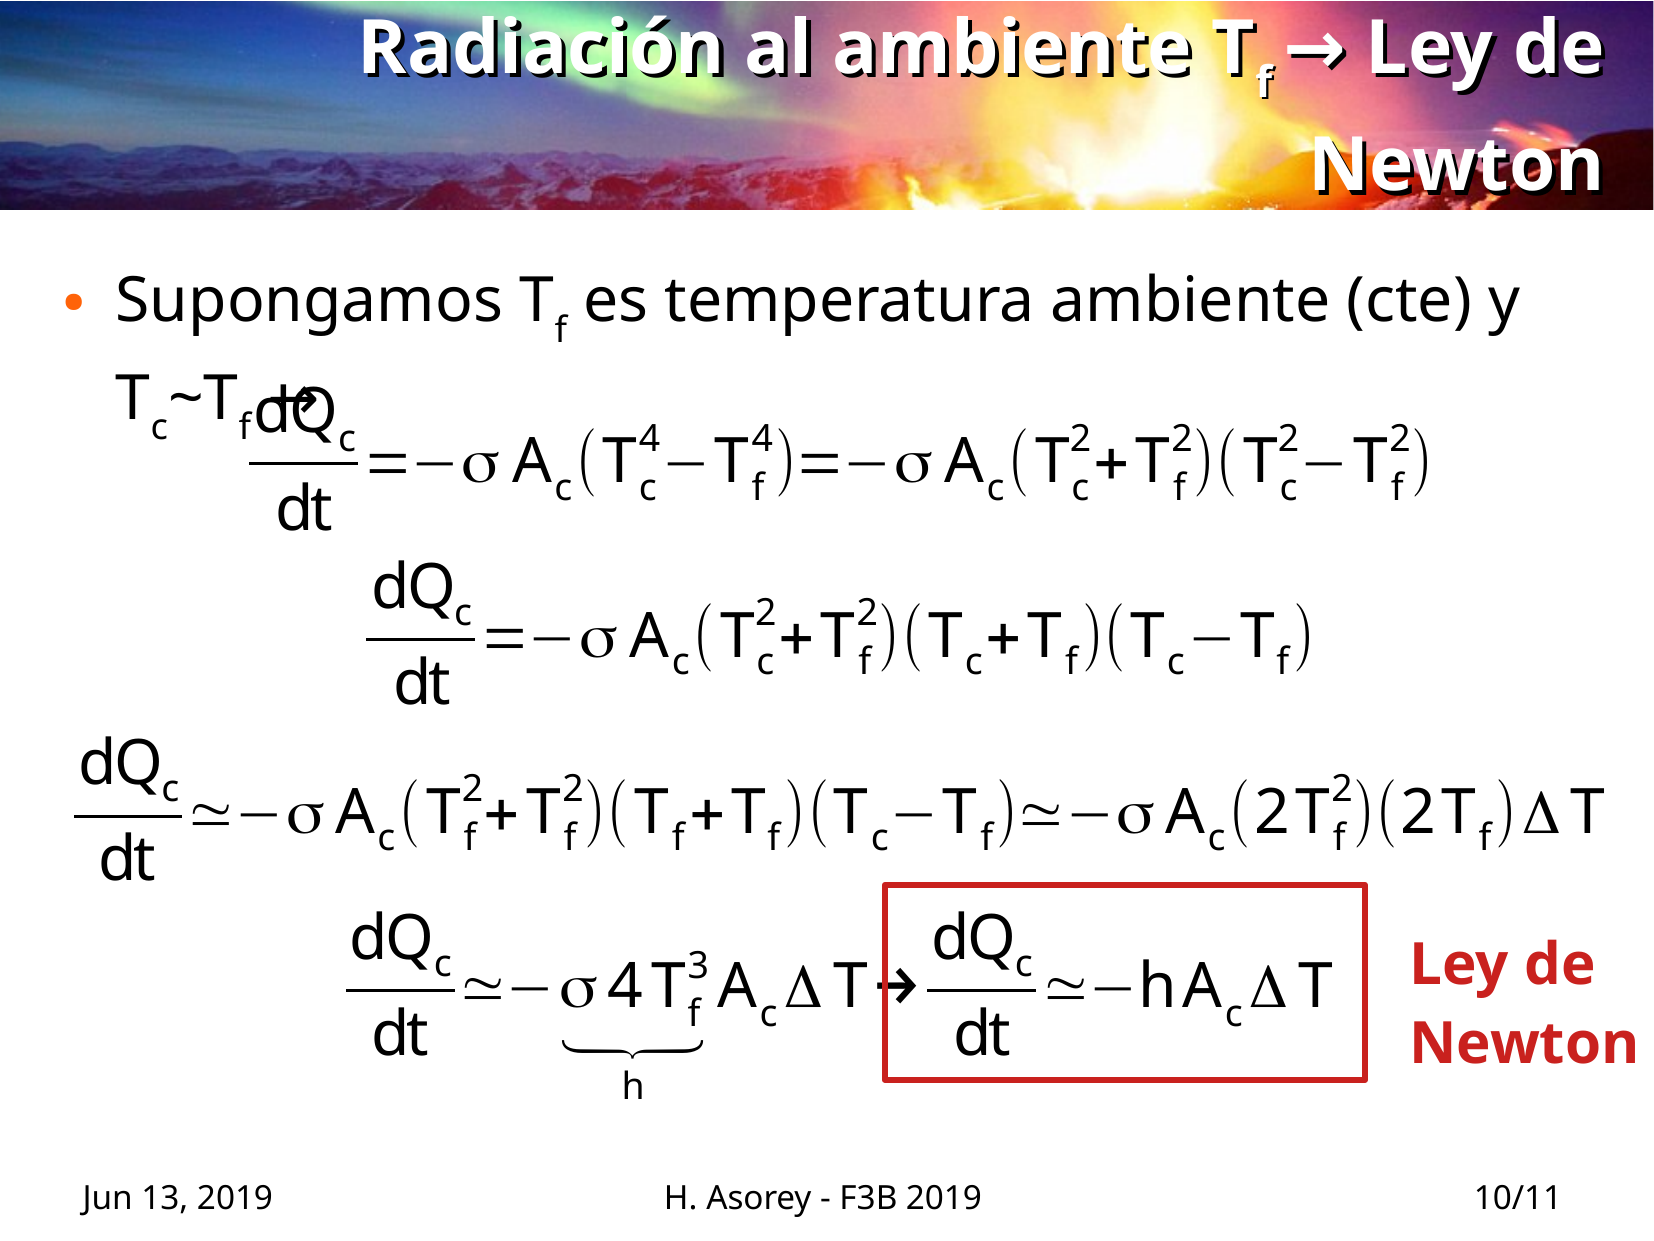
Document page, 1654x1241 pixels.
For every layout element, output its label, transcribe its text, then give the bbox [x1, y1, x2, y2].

picture [0, 1, 1654, 210]
title Radiación al ambiente Tf → Ley de Newton [45, 15, 1606, 191]
list Supongamos Tf es temperatura ambiente (cte) y Tc~Tf → [45, 255, 1606, 1156]
text_box Ley de Newton [1395, 915, 1623, 1072]
chart [64, 372, 1613, 1110]
